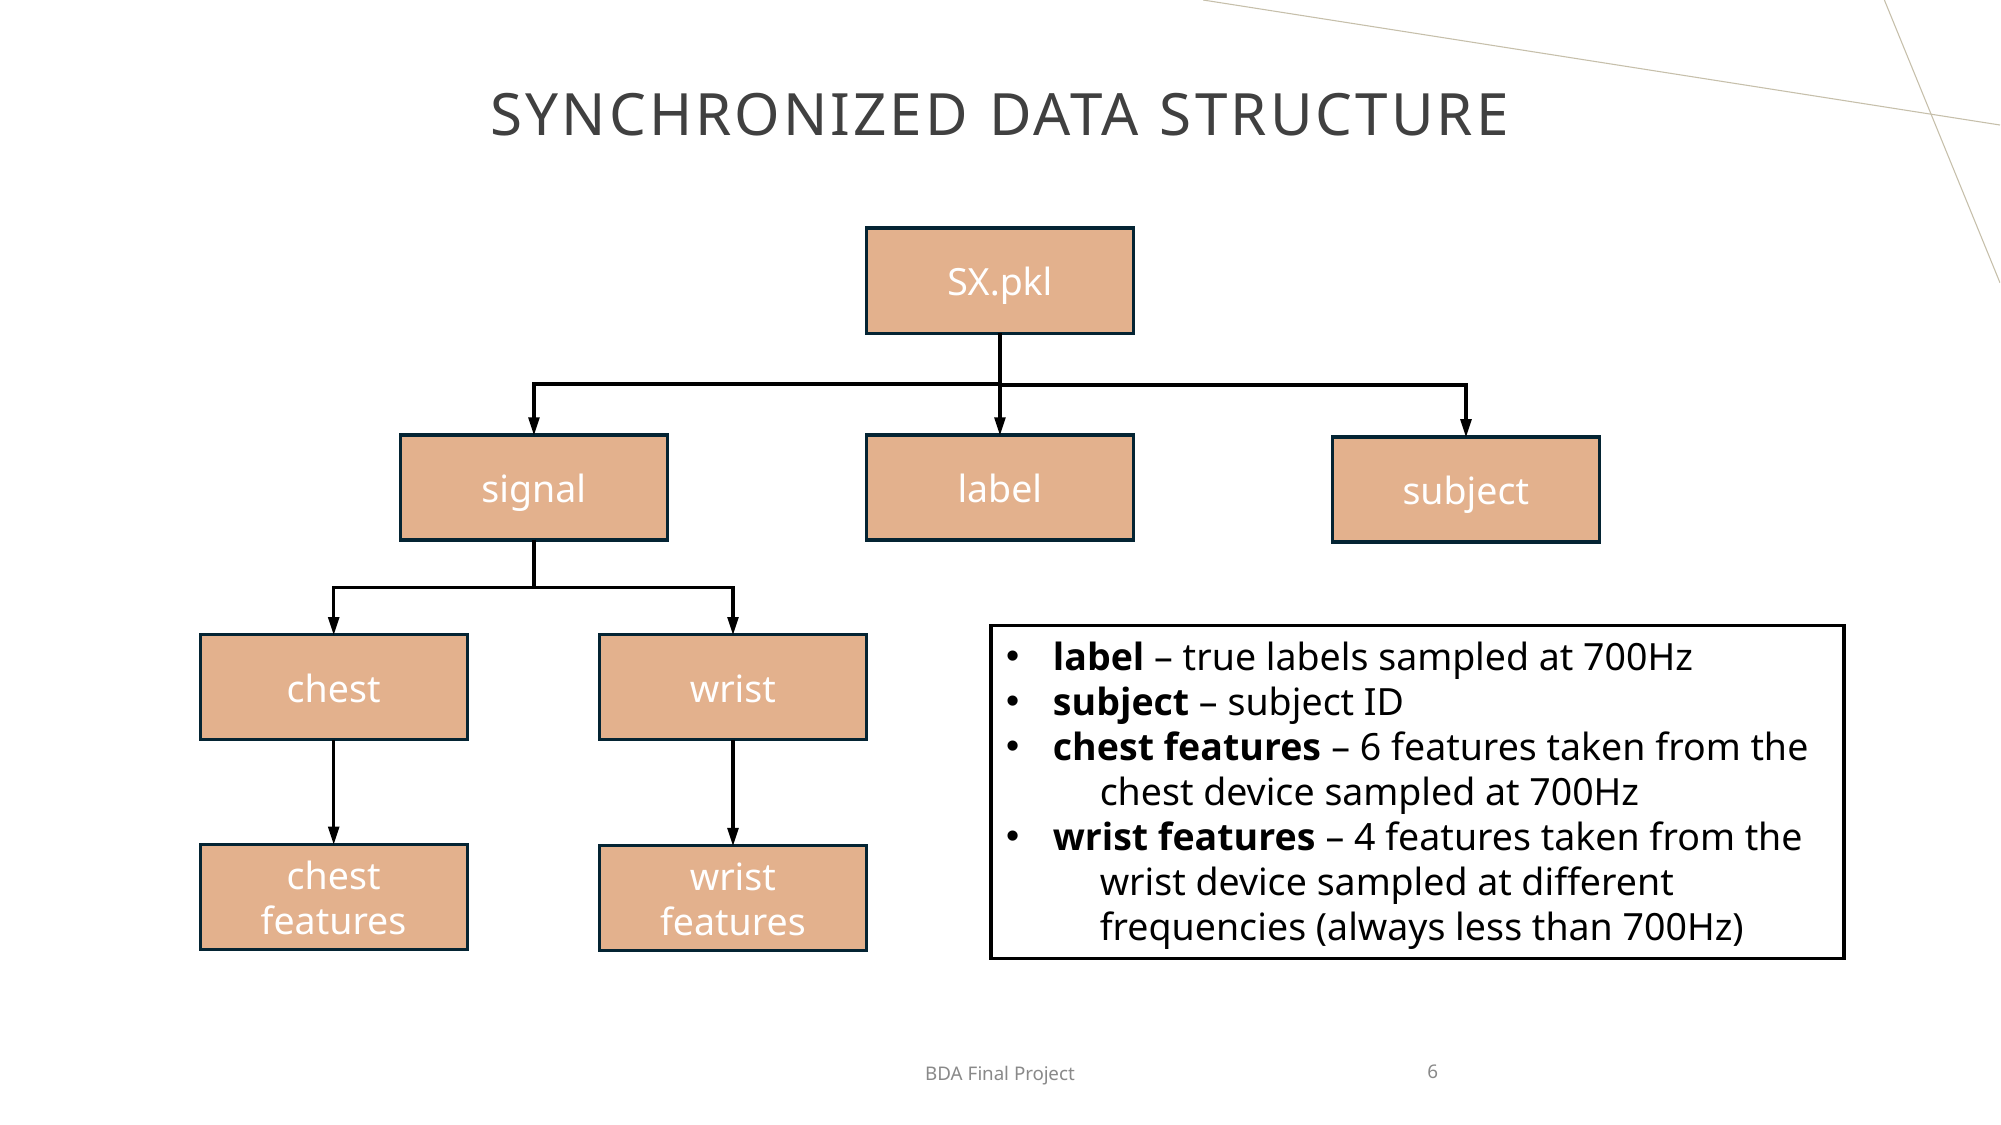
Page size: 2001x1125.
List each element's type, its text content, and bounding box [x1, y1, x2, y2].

text_box [1412, 1042, 1863, 1103]
text_box chest features [200, 844, 467, 949]
text_box label – true labels sampled at 700Hz subject – subject ID chest features – 6 features taken from the chest device sampled at 700Hz wrist features – 4 features taken from the wrist device sampled at different frequencies (always less than 700Hz) [991, 625, 1845, 959]
text_box chest [200, 635, 467, 740]
text_box wrist [599, 635, 867, 740]
text_box wrist features [599, 846, 867, 951]
text_box subject [1332, 437, 1600, 542]
text_box SX.pkl [866, 228, 1134, 333]
text_box BDA Final Project [662, 1042, 1338, 1103]
text_box signal [400, 435, 668, 540]
title Synchronized data structure [309, 51, 1691, 186]
text_box label [866, 435, 1134, 540]
